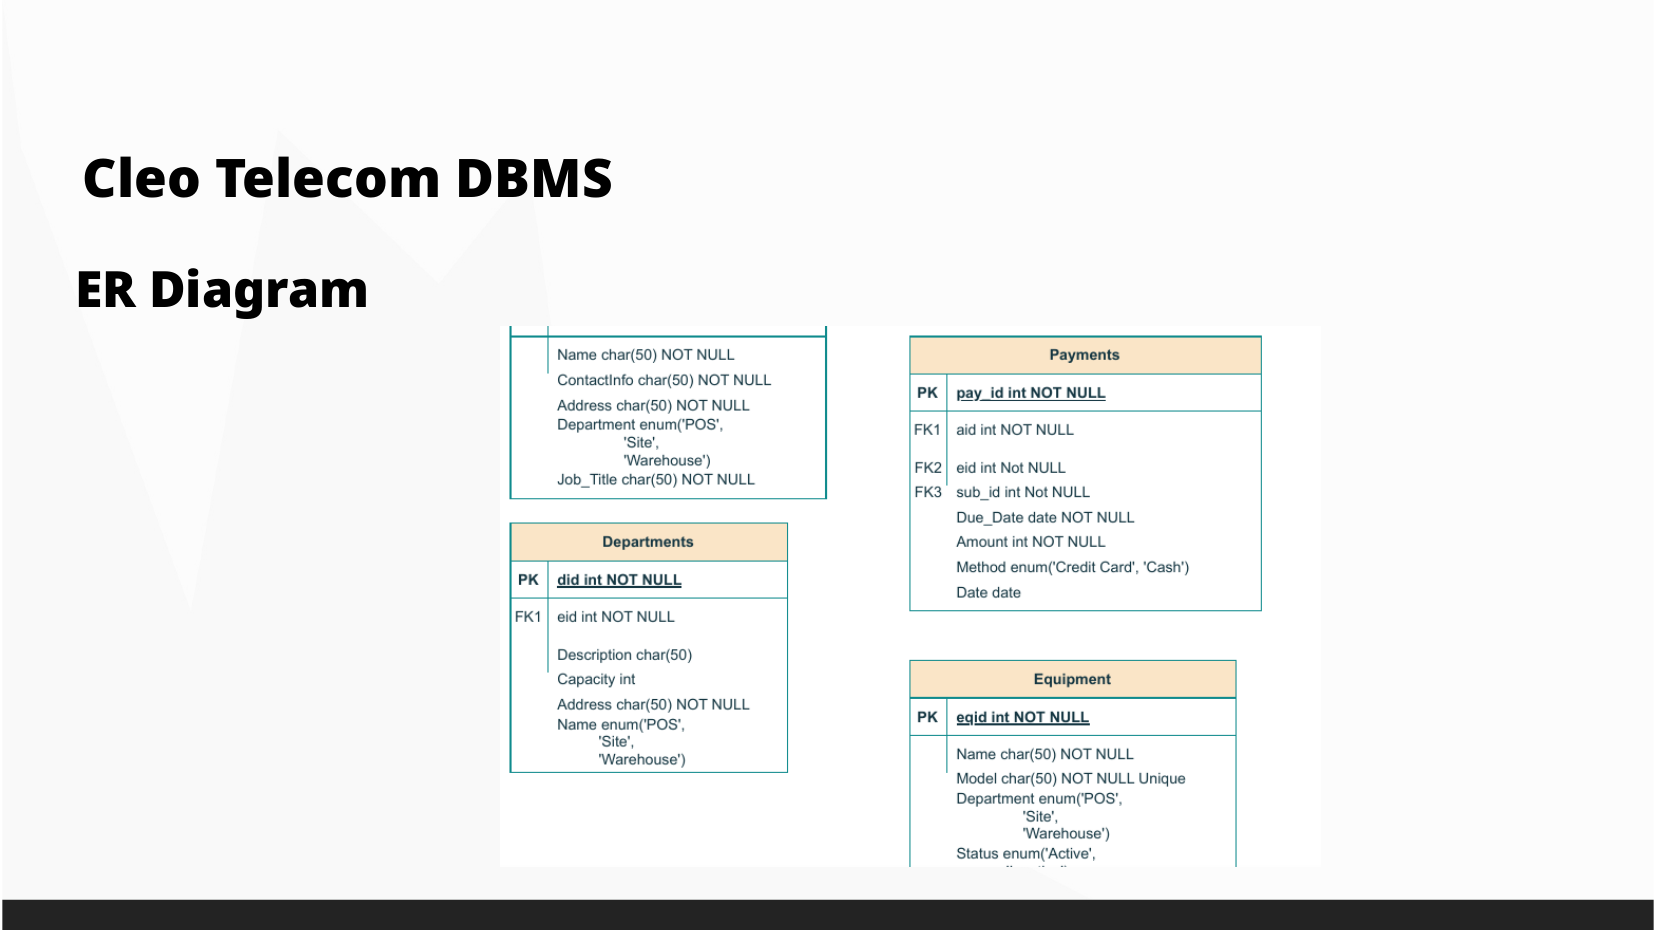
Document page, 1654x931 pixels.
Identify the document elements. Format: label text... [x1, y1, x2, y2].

picture [2, 0, 1654, 931]
subtitle ER Diagram [75, 254, 1516, 662]
title Cleo Telecom DBMS [82, 99, 1571, 255]
